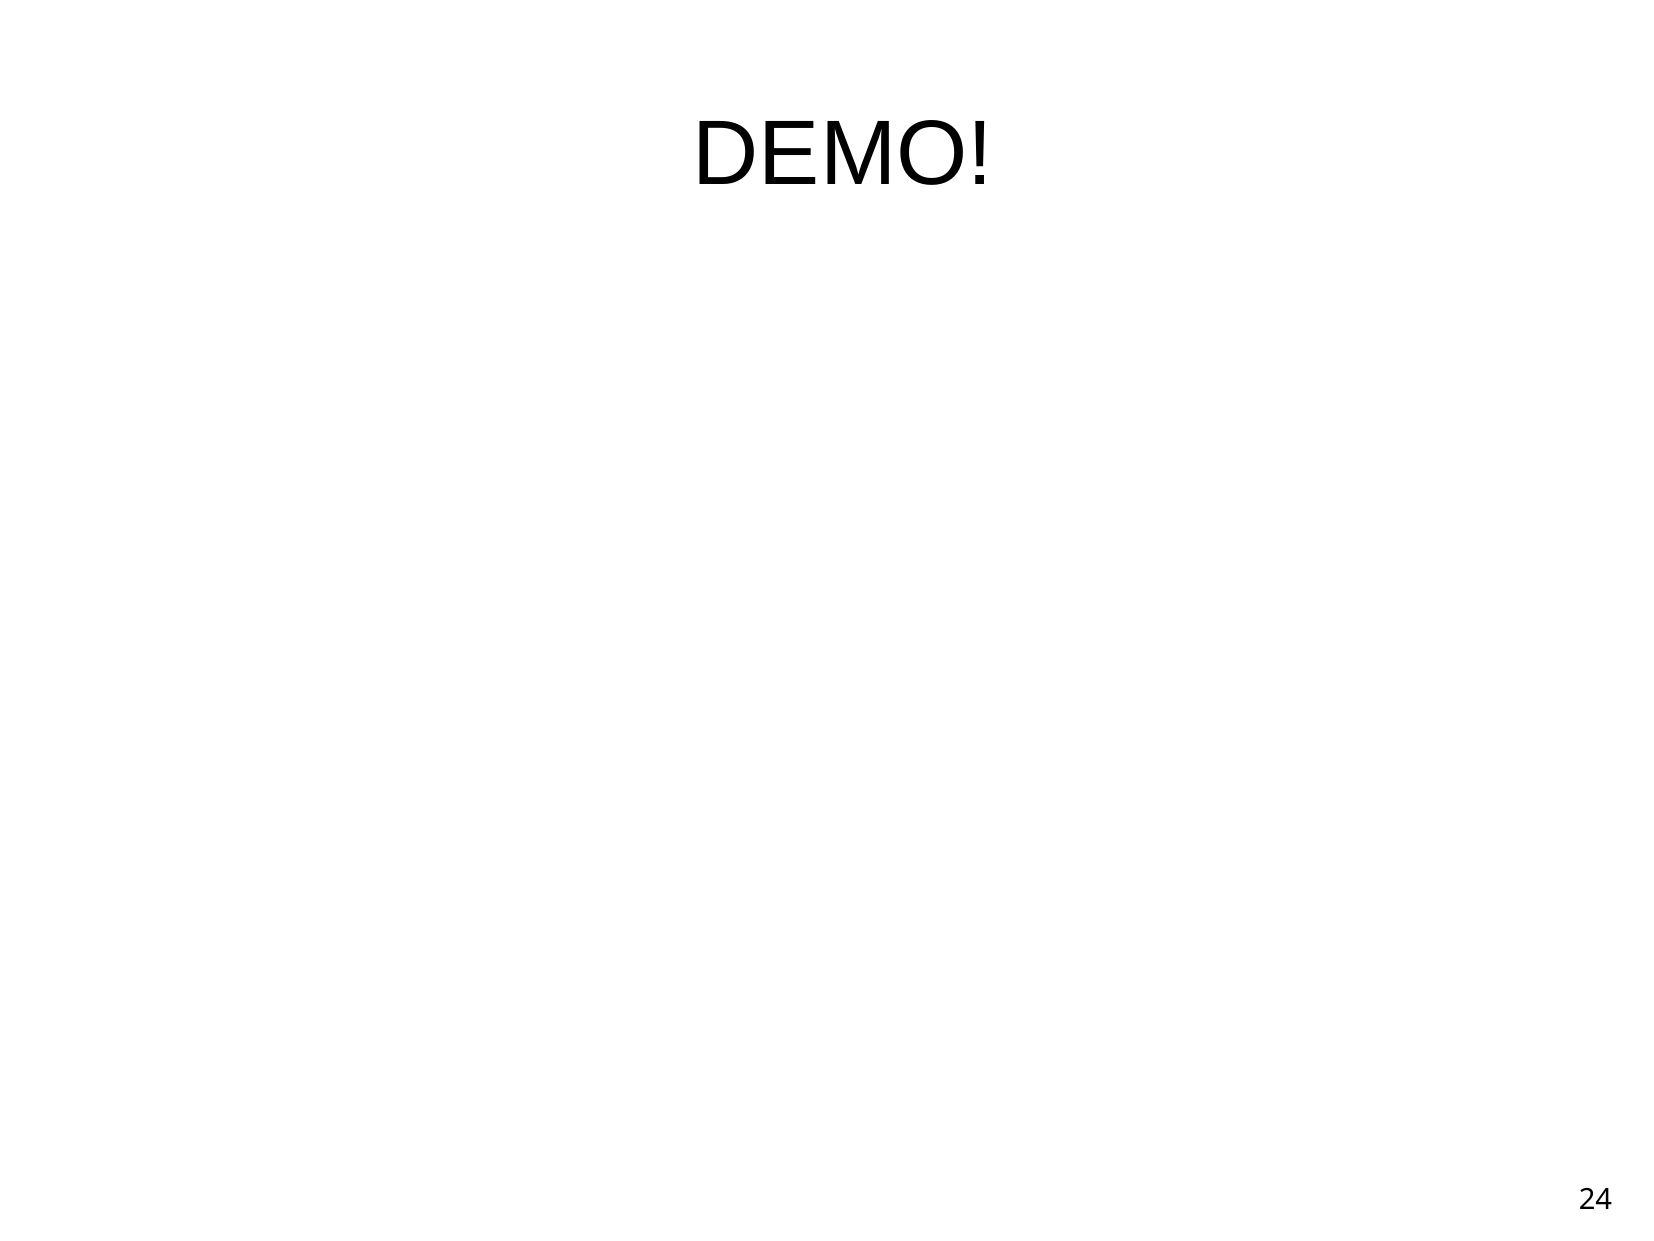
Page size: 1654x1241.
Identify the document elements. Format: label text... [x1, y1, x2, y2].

title DEMO! [82, 49, 1571, 257]
